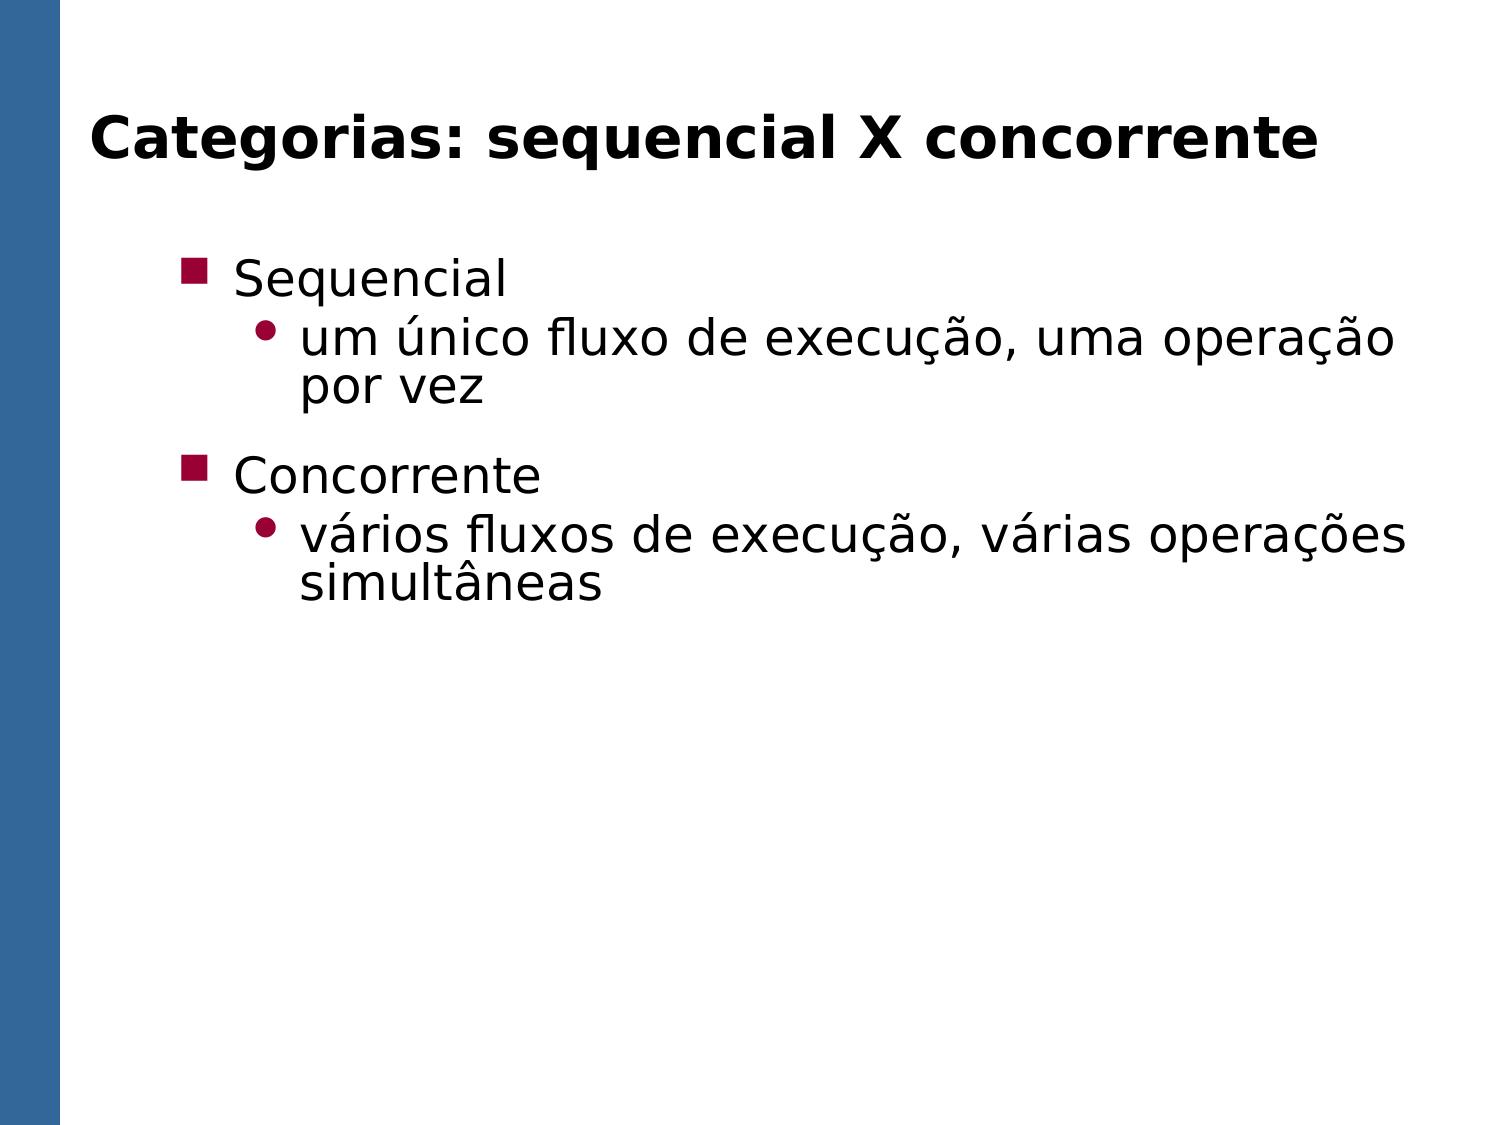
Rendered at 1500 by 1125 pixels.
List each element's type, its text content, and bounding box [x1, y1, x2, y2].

title Categorias: sequencial X concorrente [75, 38, 1447, 232]
list Sequencial um único fluxo de execução, uma operação por vez Concorrente vários fluxos de execução, várias operações simultâneas [162, 227, 1451, 1024]
